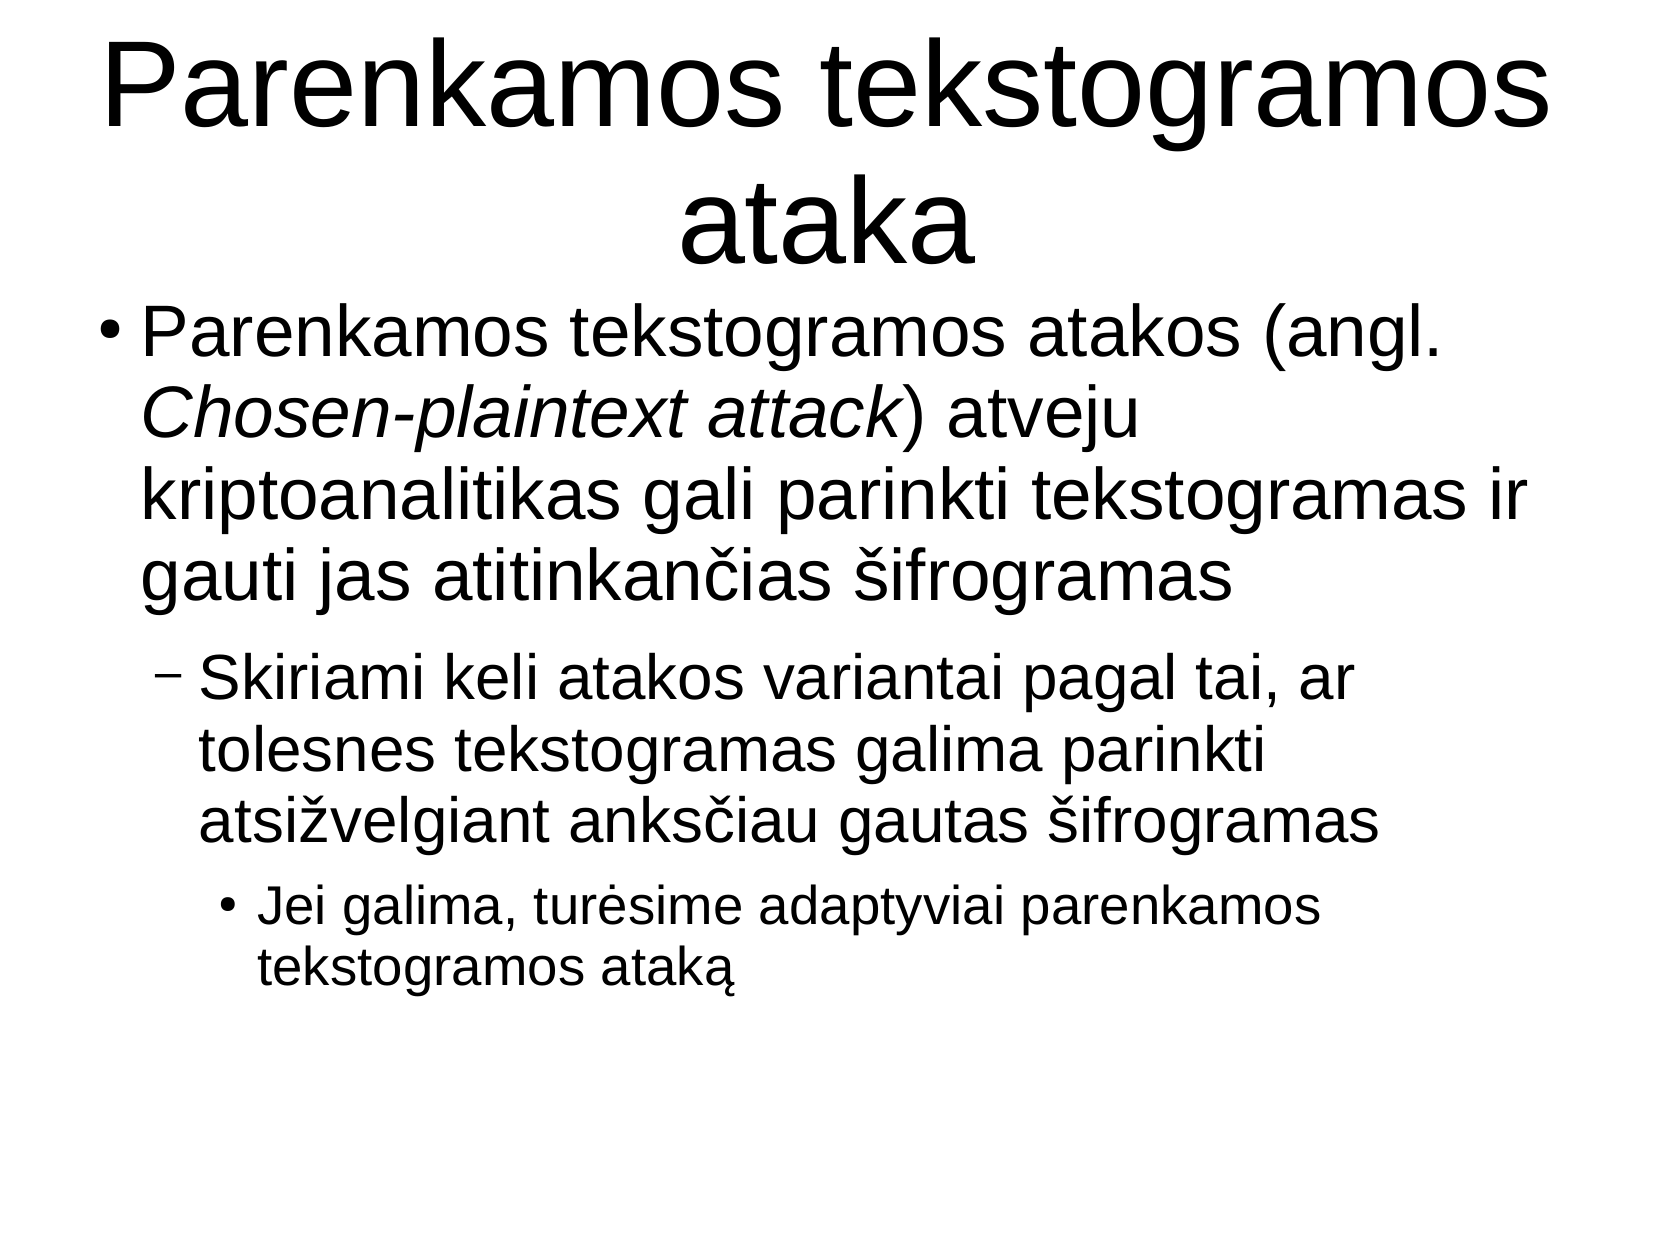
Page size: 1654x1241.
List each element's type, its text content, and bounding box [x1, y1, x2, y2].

title Parenkamos tekstogramos ataka [82, 16, 1571, 290]
list Parenkamos tekstogramos atakos (angl. Chosen-plaintext attack) atveju kriptoanalitikas gali parinkti tekstogramas ir gauti jas atitinkančias šifrogramas Skiriami keli atakos variantai pagal tai, ar tolesnes tekstogramas galima parinkti atsižvelgiant anksčiau gautas šifrogramas Jei galima, turėsime adaptyviai parenkamos tekstogramos ataką [82, 290, 1571, 1010]
